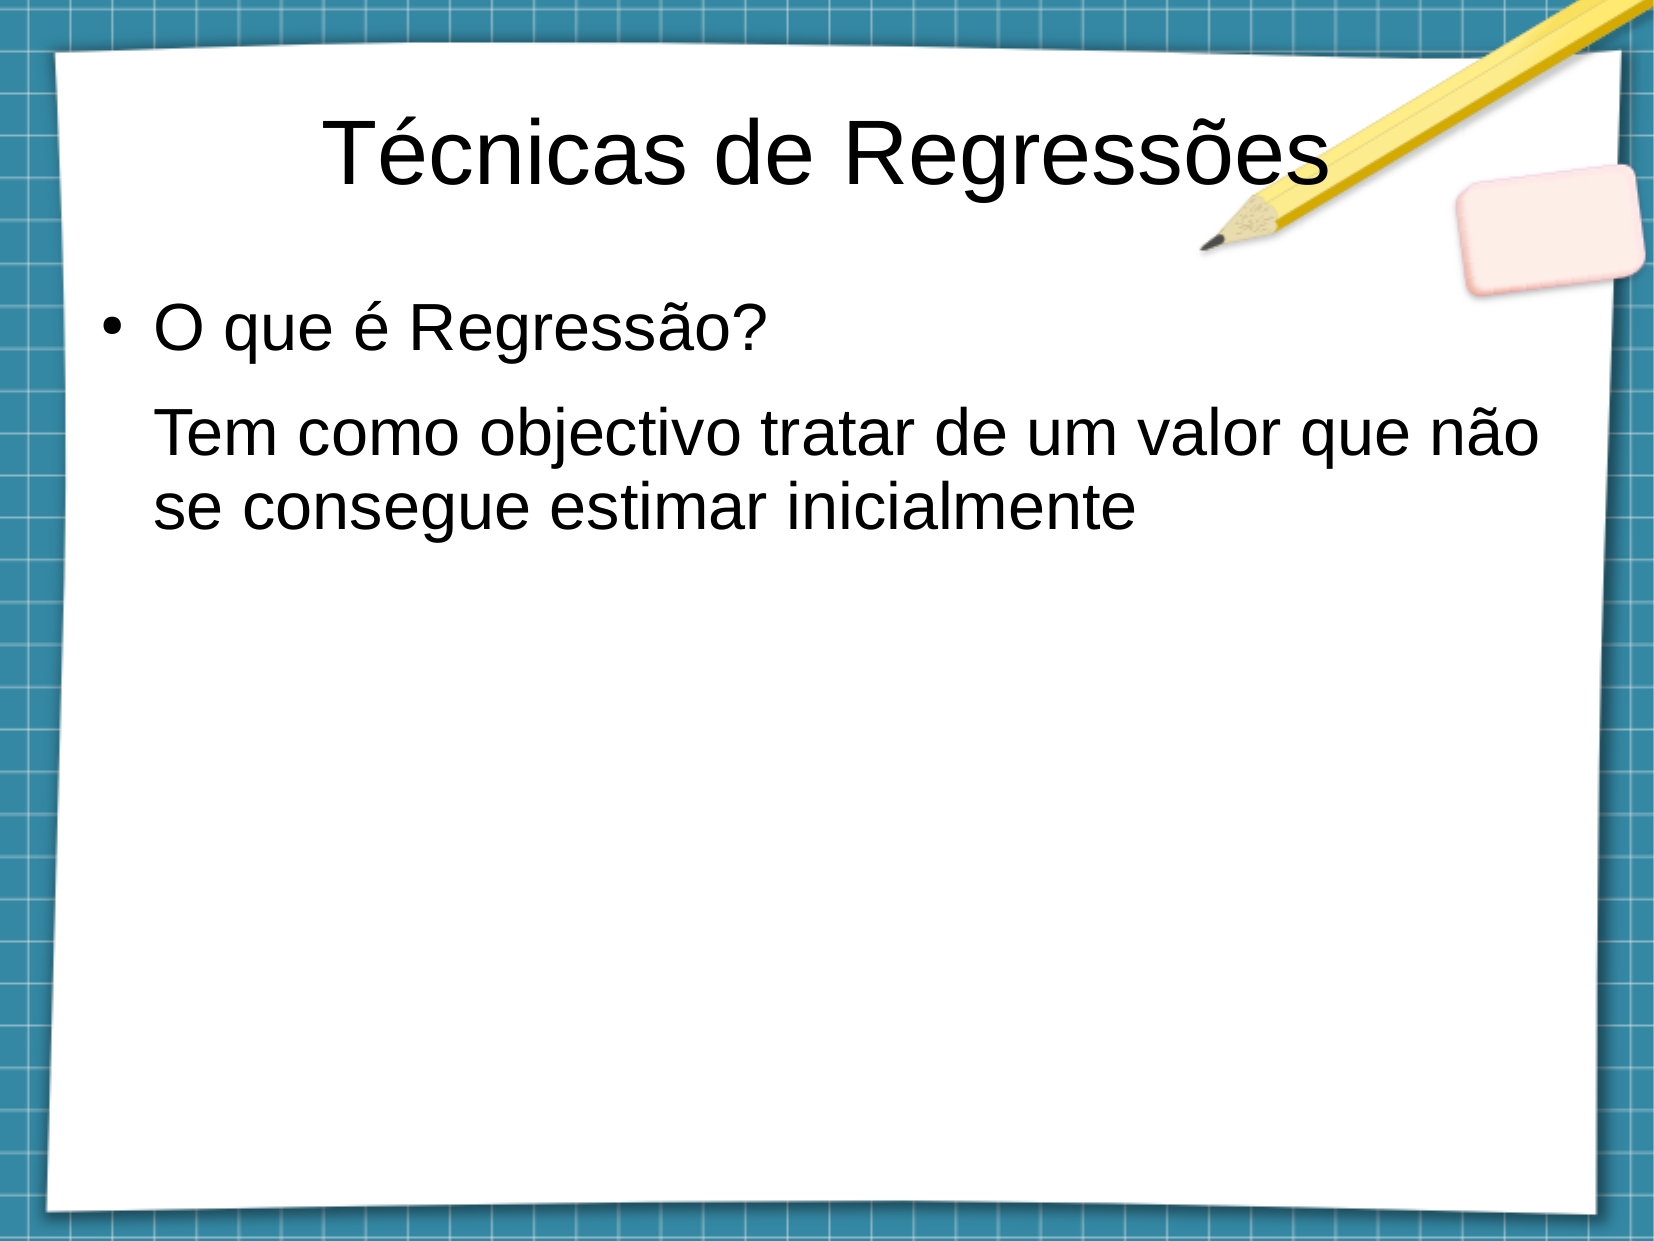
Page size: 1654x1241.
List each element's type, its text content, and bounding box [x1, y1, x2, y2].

title Técnicas de Regressões [82, 49, 1571, 257]
list O que é Regressão? Tem como objectivo tratar de um valor que não se consegue estimar inicialmente [82, 290, 1571, 1010]
picture [0, 0, 1654, 1241]
